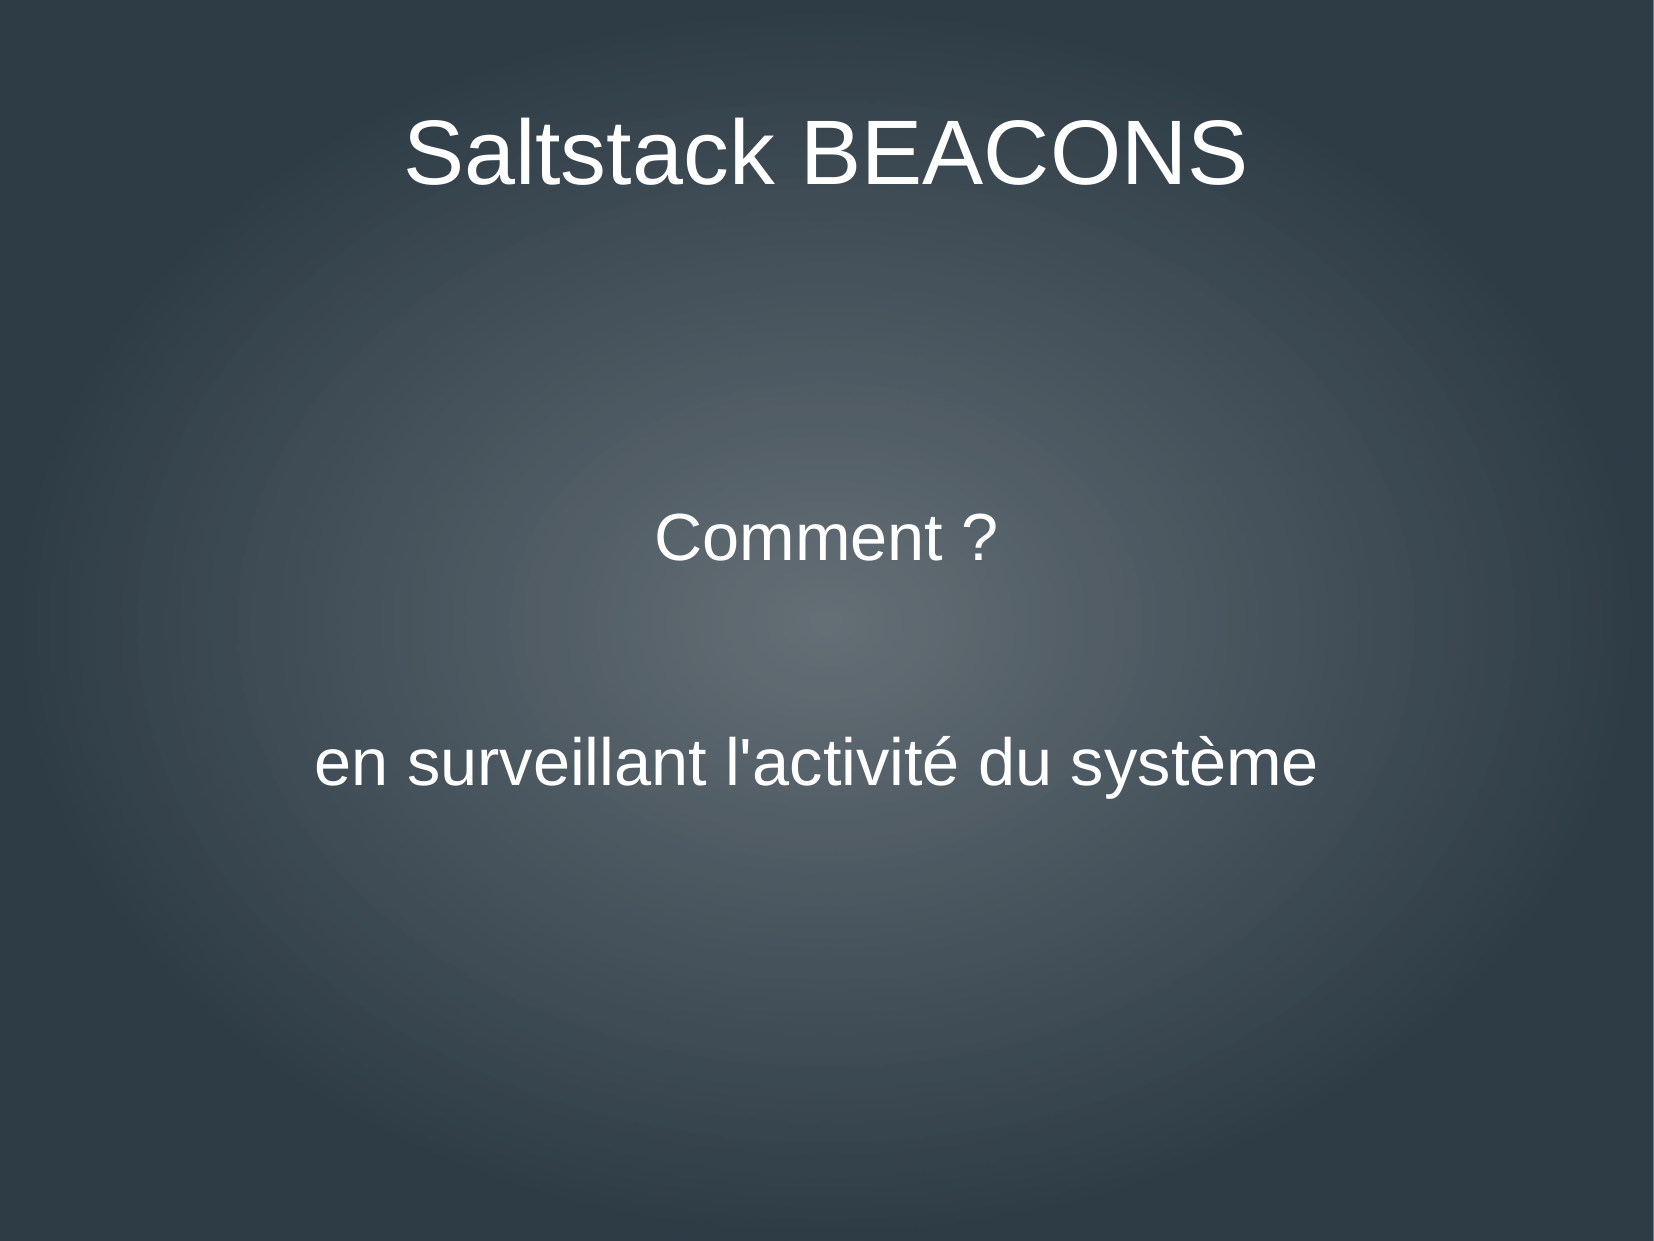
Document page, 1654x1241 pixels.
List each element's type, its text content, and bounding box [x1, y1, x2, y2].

subtitle Comment ? en surveillant l'activité du système [82, 290, 1571, 1010]
title Saltstack BEACONS [82, 49, 1571, 257]
